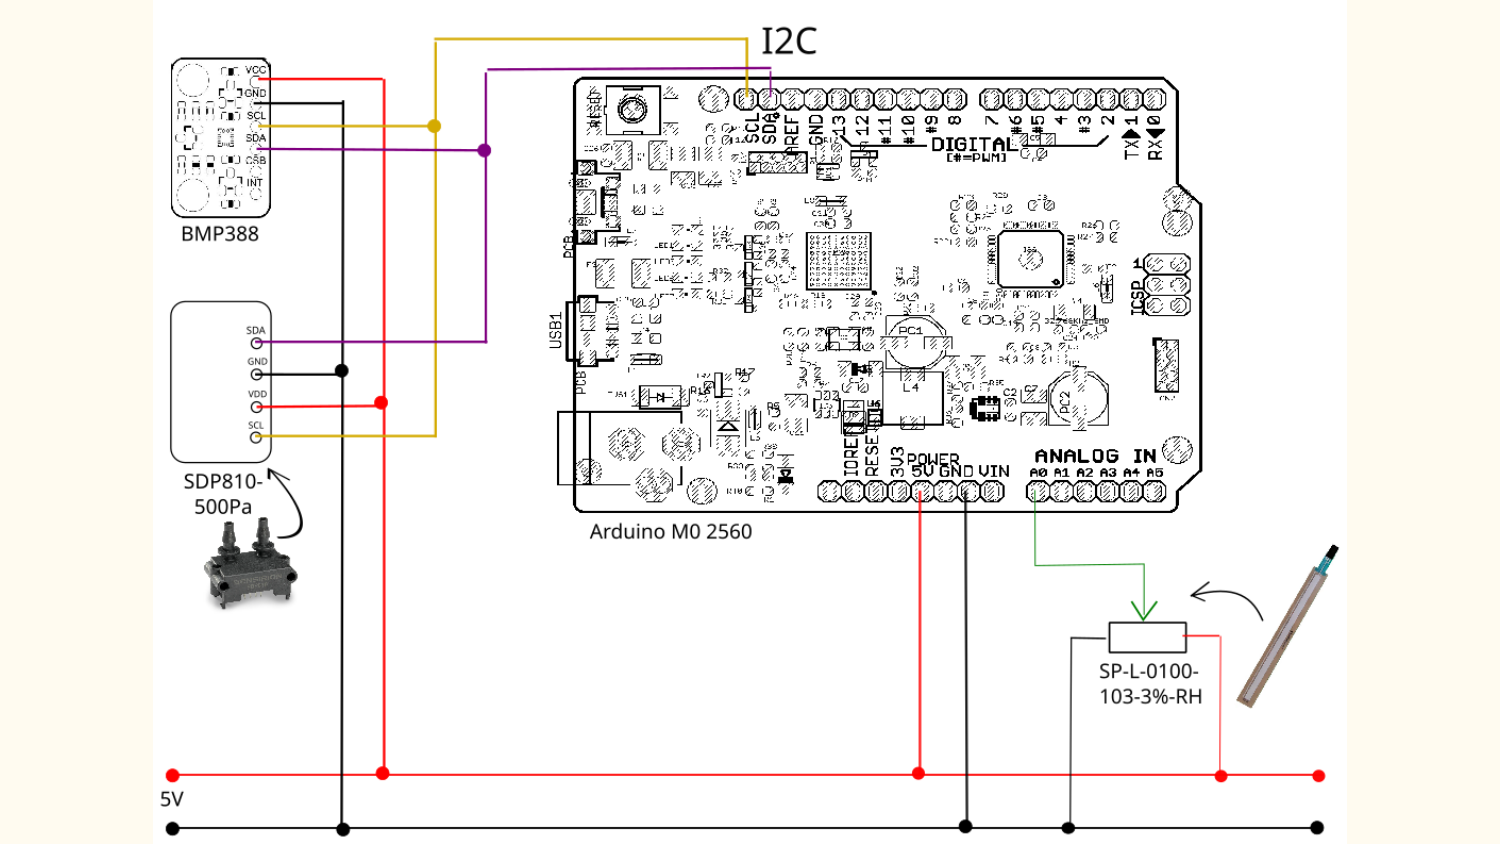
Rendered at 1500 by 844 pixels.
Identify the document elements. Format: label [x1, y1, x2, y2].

picture [153, 0, 1347, 844]
